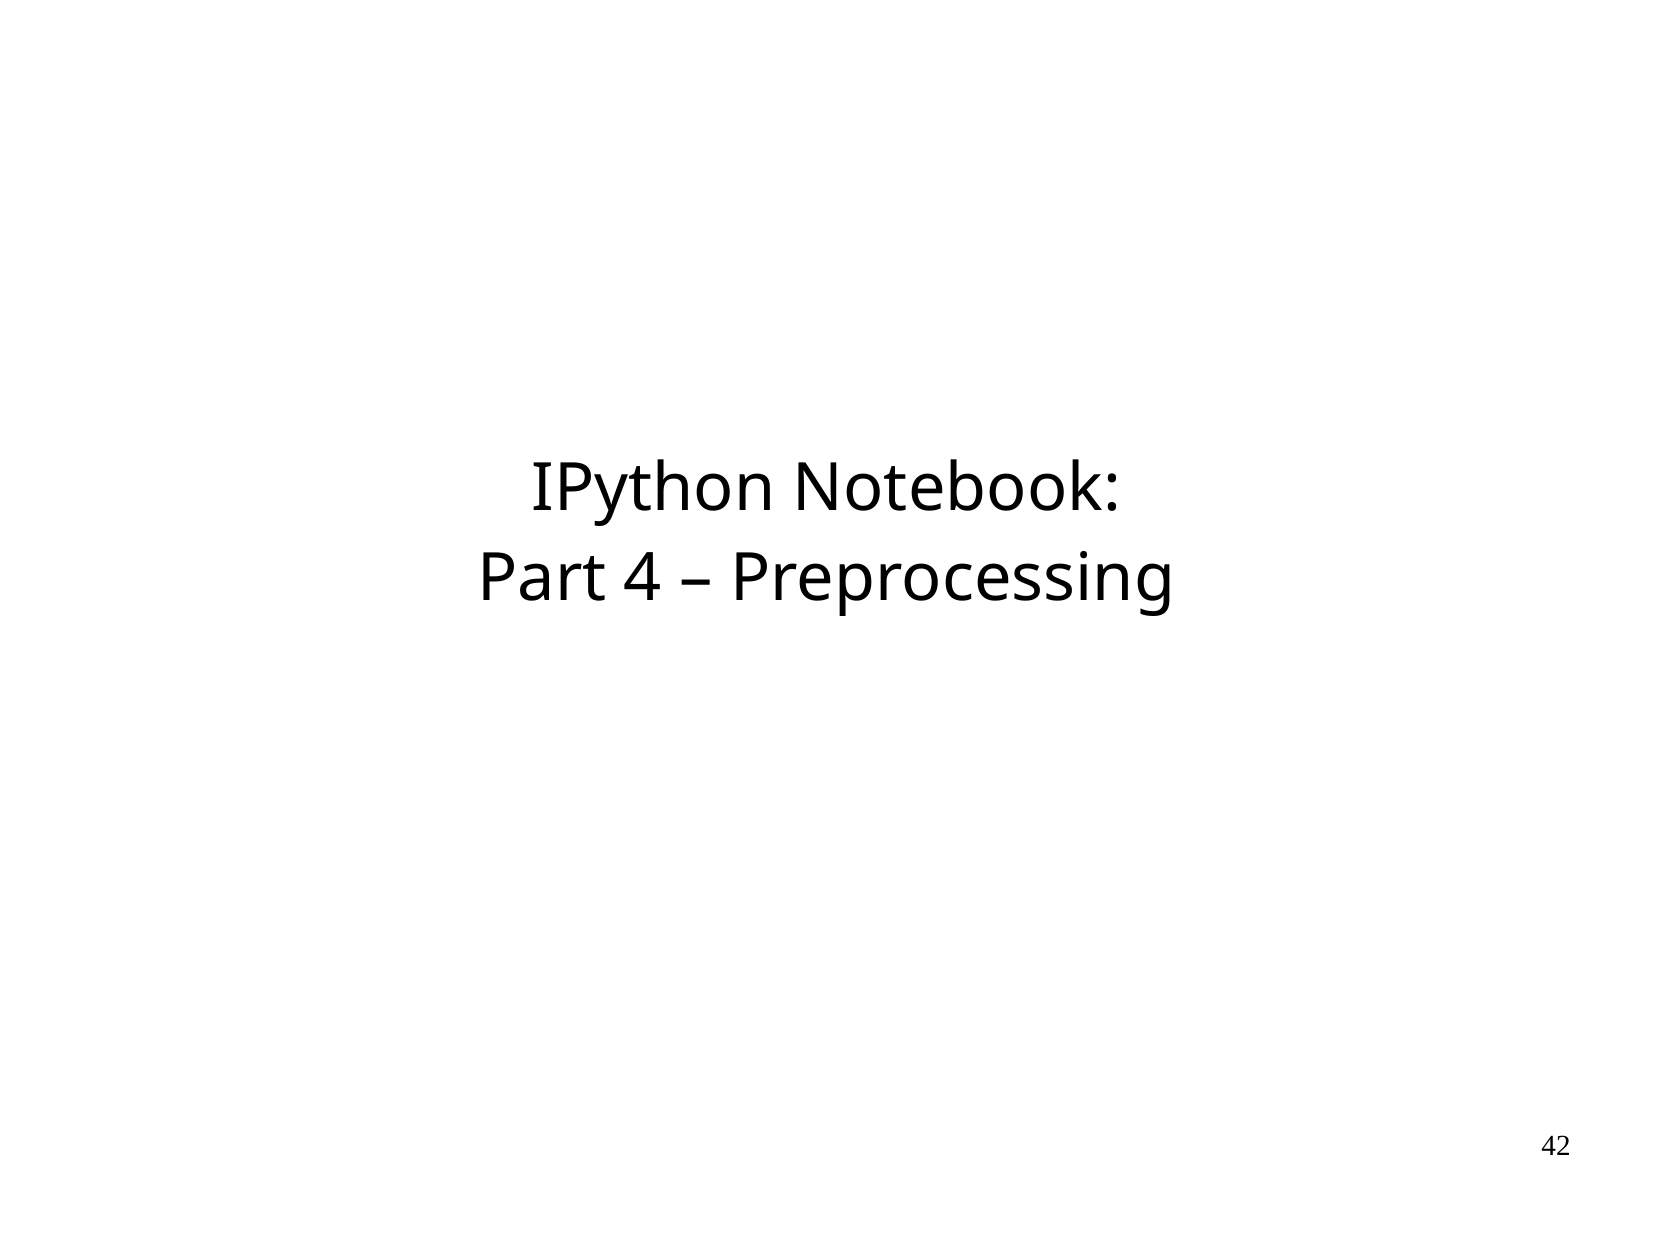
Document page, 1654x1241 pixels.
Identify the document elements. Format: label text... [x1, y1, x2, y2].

subtitle IPython Notebook: Part 4 – Preprocessing [82, 49, 1571, 1010]
